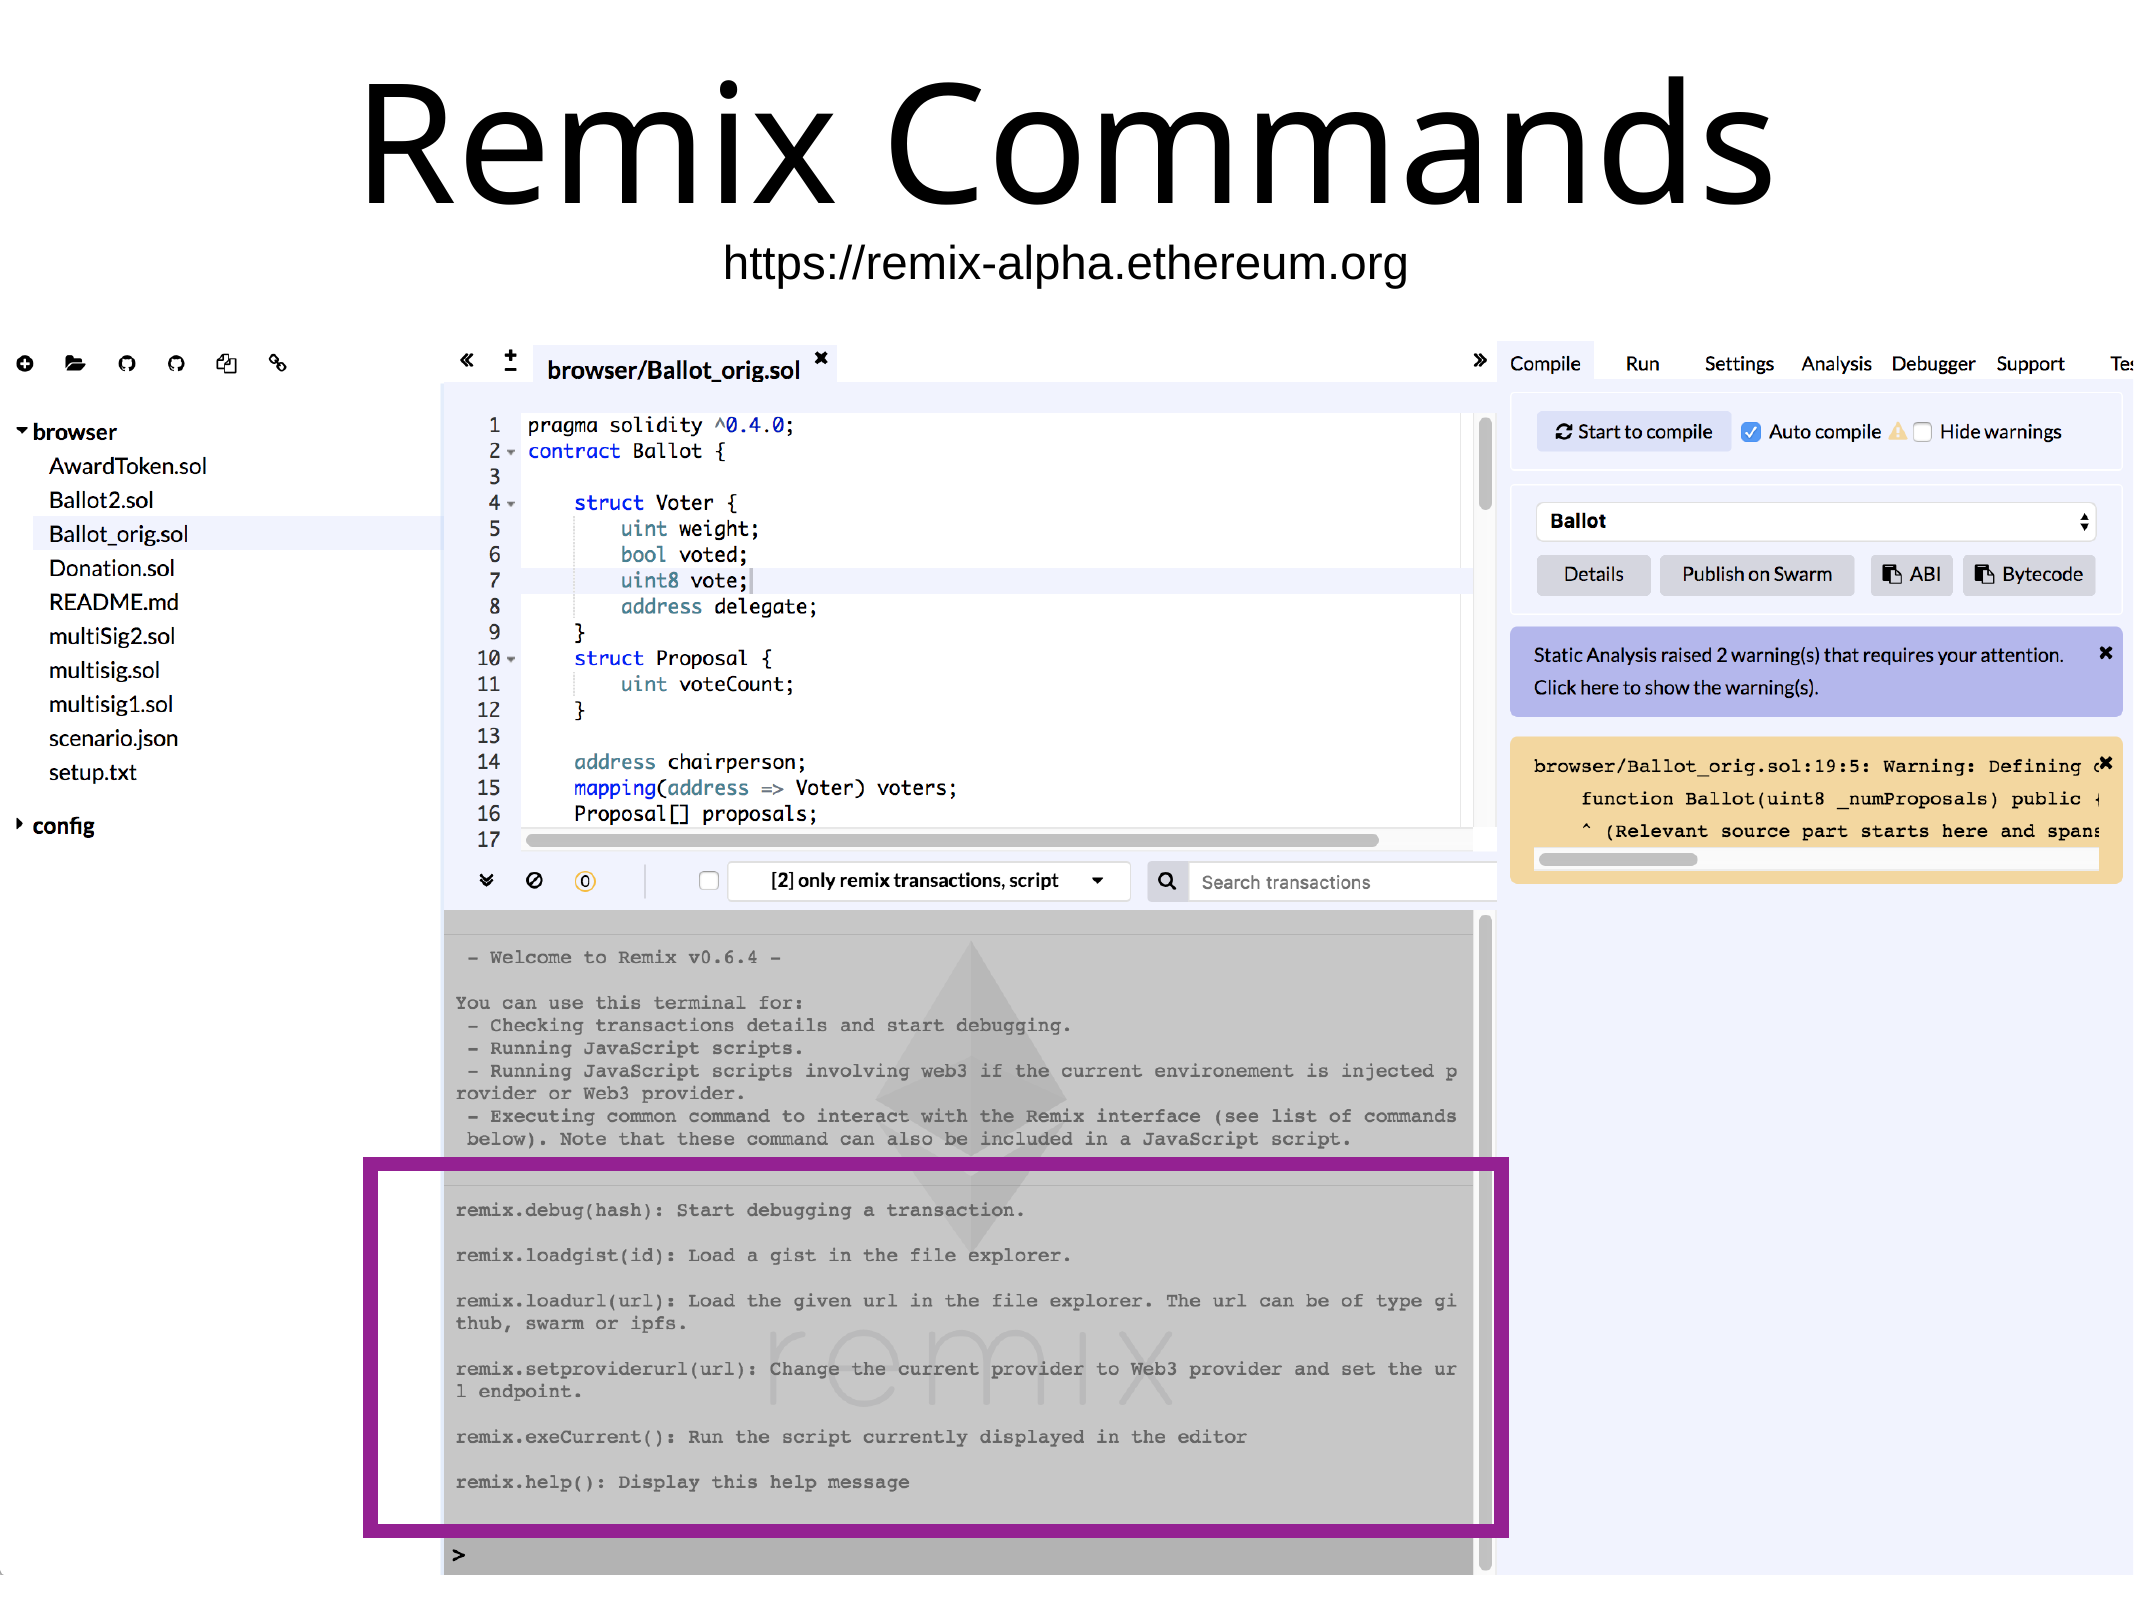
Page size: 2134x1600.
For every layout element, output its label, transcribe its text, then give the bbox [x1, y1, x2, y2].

picture [0, 341, 2134, 1575]
subtitle https://remix-alpha.ethereum.org [208, 225, 1925, 341]
title Remix Commands [208, 30, 1925, 225]
